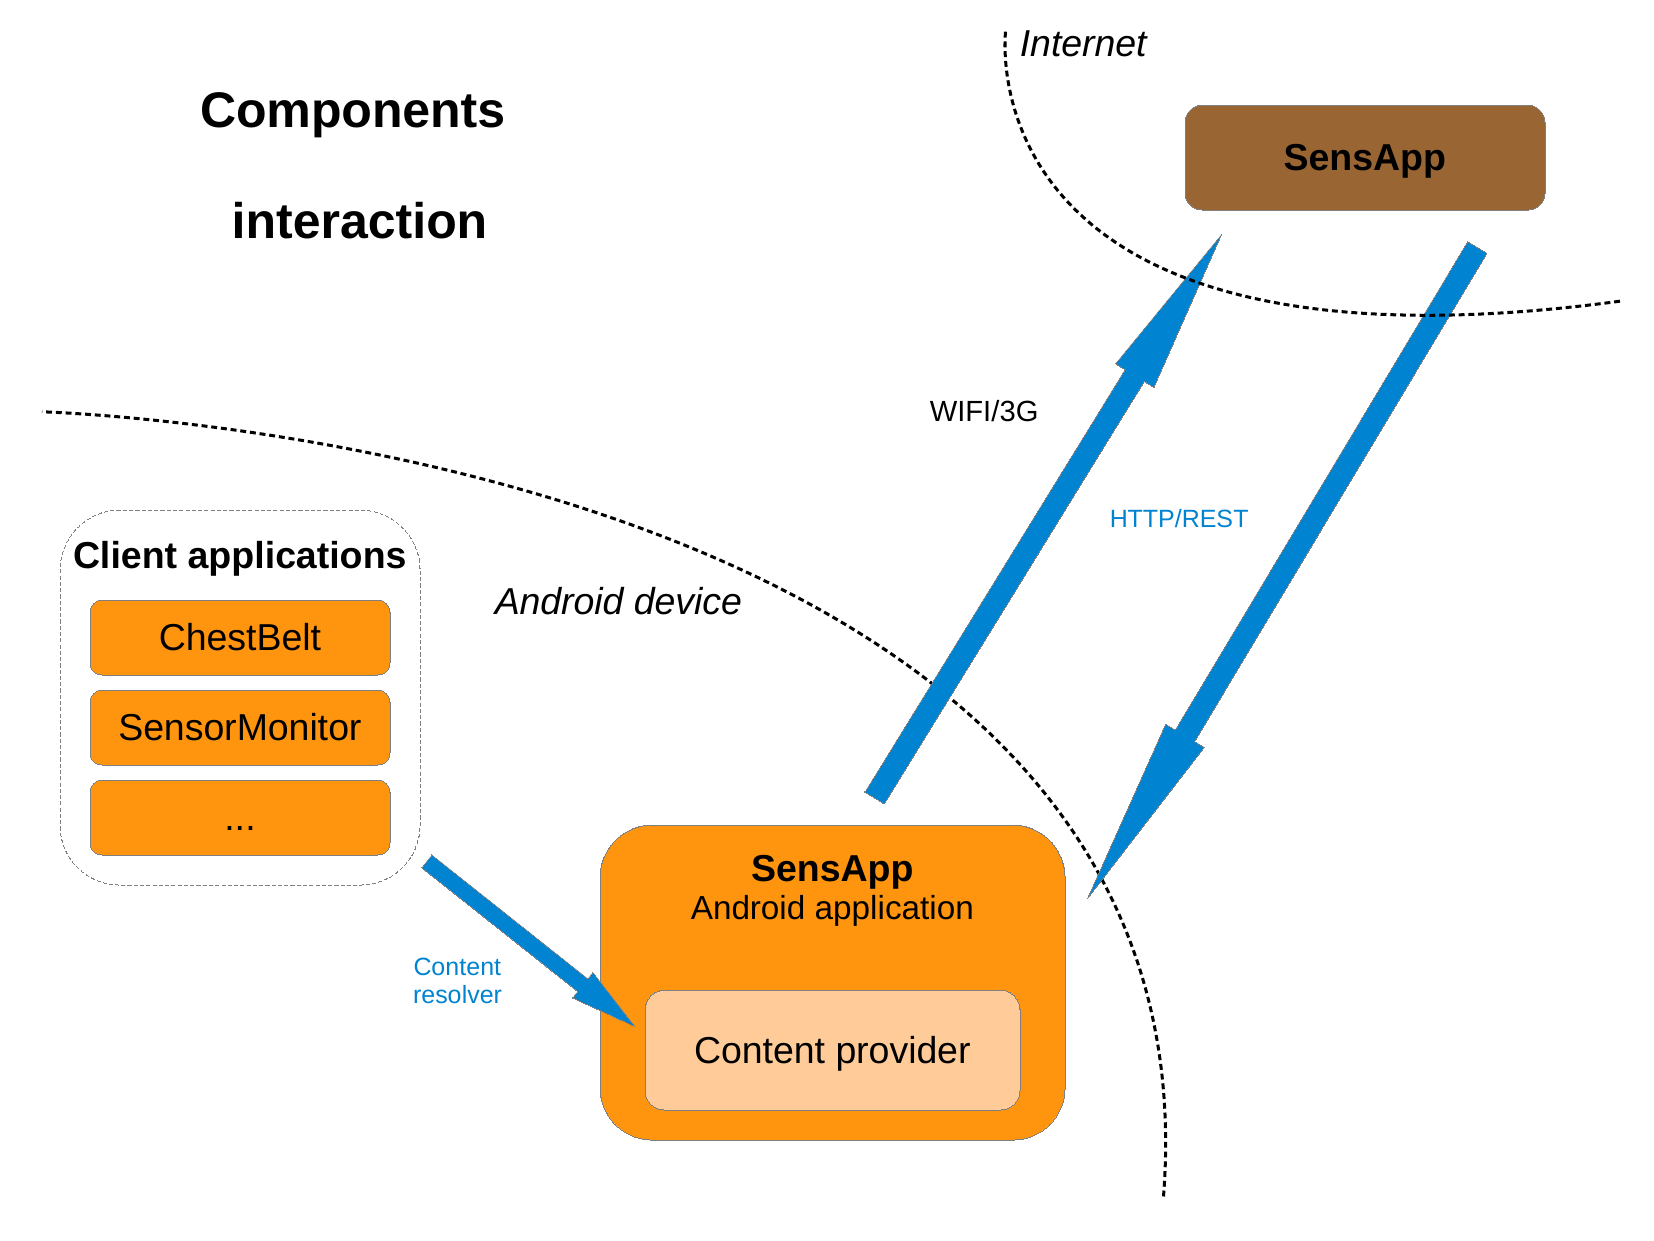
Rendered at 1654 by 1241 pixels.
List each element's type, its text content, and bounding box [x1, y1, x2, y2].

text_box SensApp [1185, 105, 1546, 211]
text_box [421, 854, 546, 945]
text_box Content resolver [360, 945, 556, 1016]
text_box Android device [480, 573, 781, 631]
text_box [1087, 241, 1487, 899]
text_box Content provider [645, 990, 1021, 1111]
text_box Internet [1005, 15, 1201, 72]
text_box SensorMonitor [90, 690, 391, 766]
text_box SensApp Android application [600, 825, 1066, 1141]
text_box Components interaction [60, 74, 646, 257]
text_box [864, 234, 1222, 804]
text_box ... [90, 780, 391, 856]
text_box [556, 953, 635, 1027]
text_box WIFI/3G [915, 387, 1096, 436]
text_box ChestBelt [90, 600, 391, 676]
text_box Client applications [60, 510, 421, 886]
text_box HTTP/REST [1095, 497, 1276, 541]
